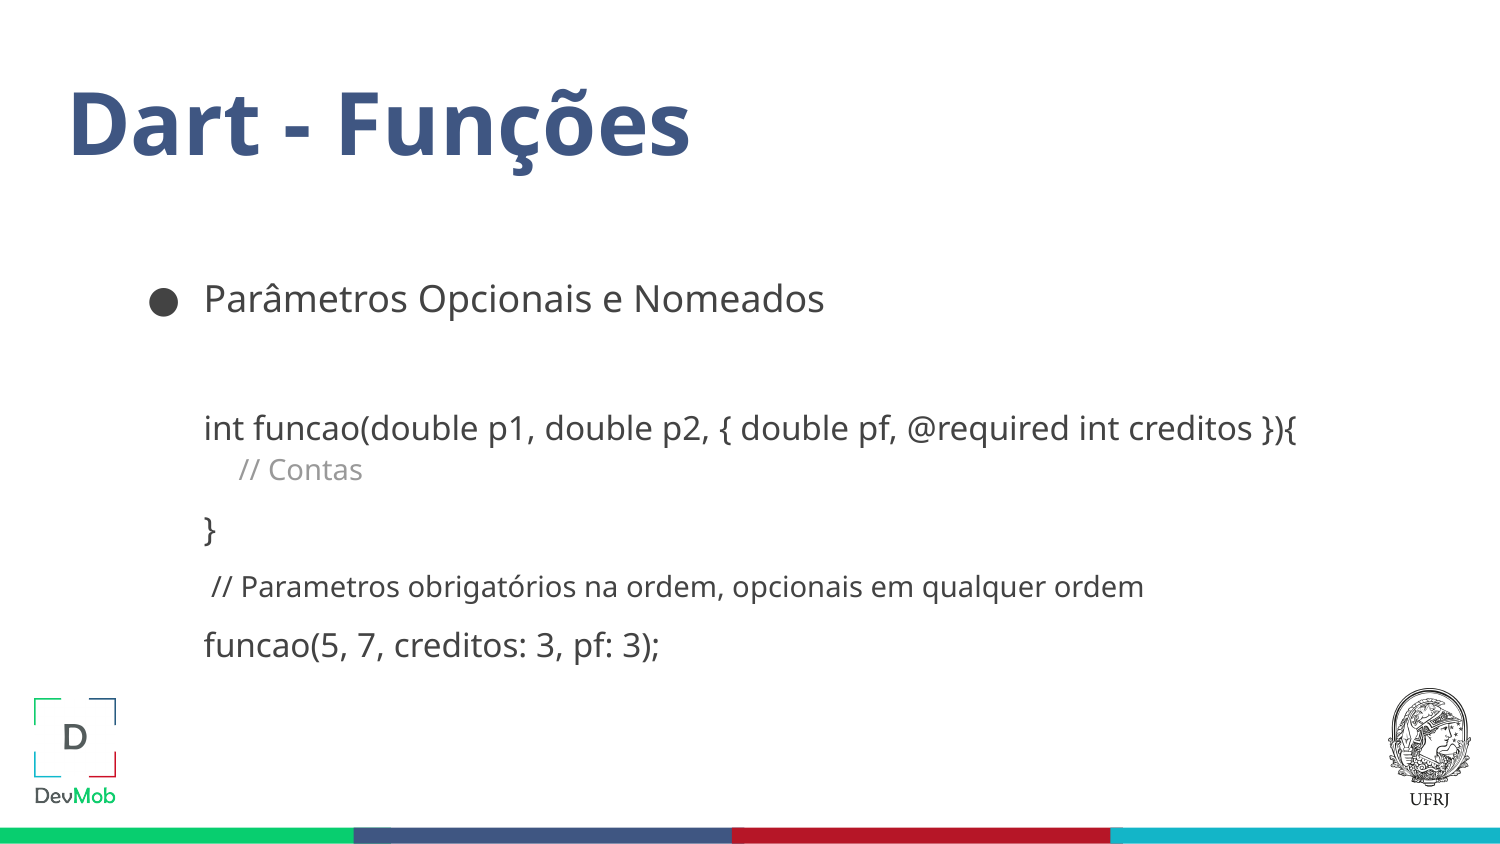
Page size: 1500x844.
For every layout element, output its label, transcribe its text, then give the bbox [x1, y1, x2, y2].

list Parâmetros Opcionais e Nomeados int funcao(double p1, double p2, { double pf, @required int creditos }){ // Contas } // Parametros obrigatórios na ordem, opcionais em qualquer ordem funcao(5, 7, creditos: 3, pf: 3); [113, 188, 1364, 752]
title Dart - Funções [51, 51, 1449, 189]
picture [1388, 688, 1471, 808]
picture [34, 698, 116, 808]
